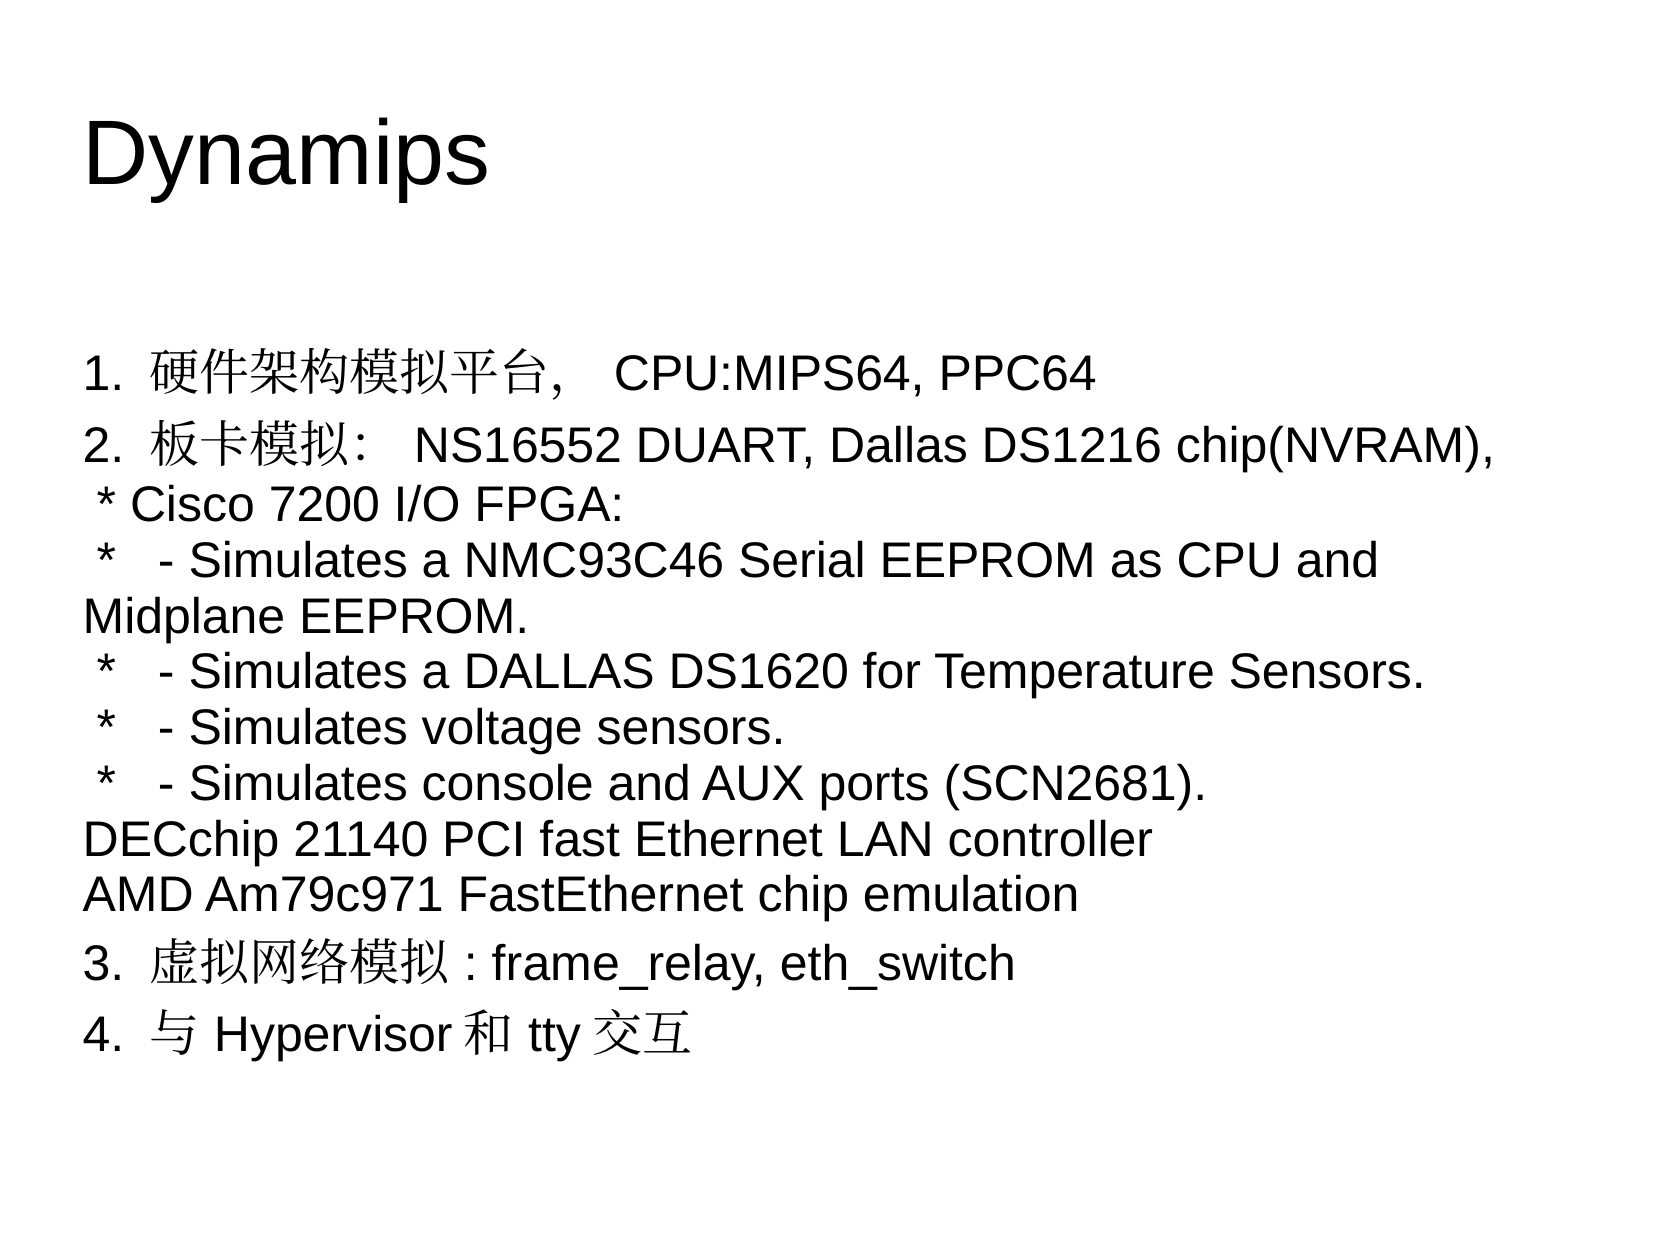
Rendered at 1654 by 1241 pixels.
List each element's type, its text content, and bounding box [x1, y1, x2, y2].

subtitle 1. 硬件架构模拟平台，CPU:MIPS64, PPC64 2. 板卡模拟：NS16552 DUART, Dallas DS1216 chip(NVRAM), * Cisco 7200 I/O FPGA: * - Simulates a NMC93C46 Serial EEPROM as CPU and Midplane EEPROM. * - Simulates a DALLAS DS1620 for Temperature Sensors. * - Simulates voltage sensors. * - Simulates console and AUX ports (SCN2681). DECchip 21140 PCI fast Ethernet LAN controller AMD Am79c971 FastEthernet chip emulation 3. 虚拟网络模拟: frame_relay, eth_switch 4. 与Hypervisor和tty交互 [82, 297, 1571, 1102]
title Dynamips [82, 49, 1571, 257]
